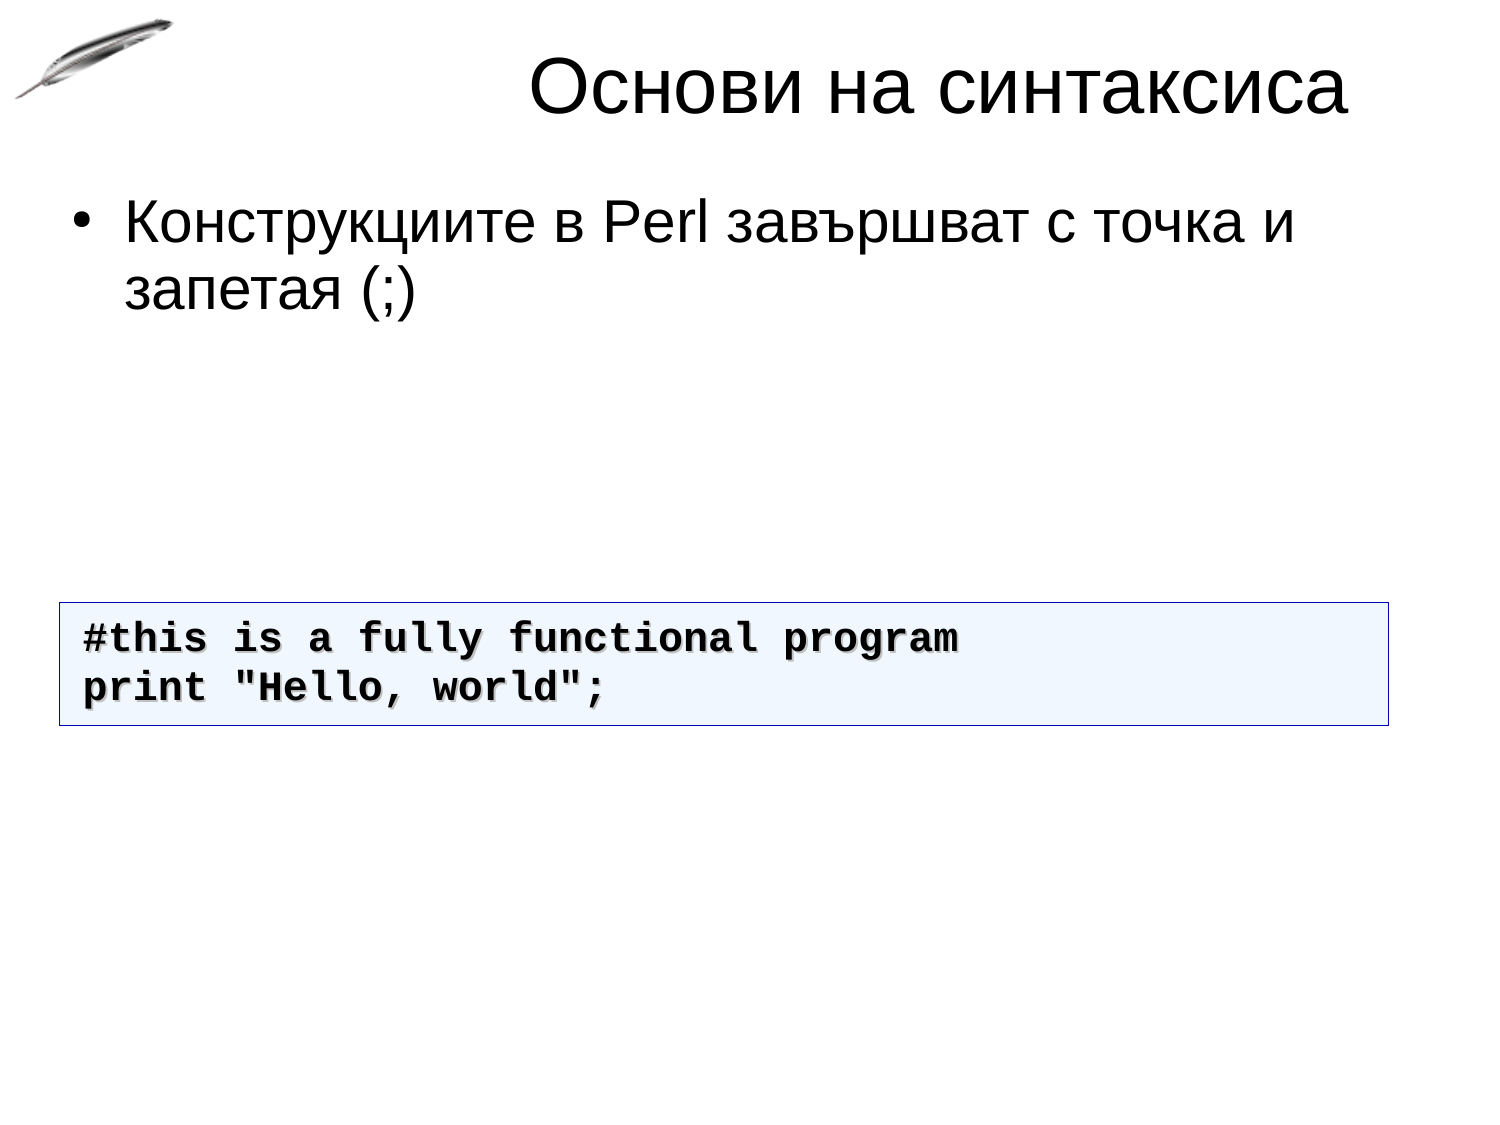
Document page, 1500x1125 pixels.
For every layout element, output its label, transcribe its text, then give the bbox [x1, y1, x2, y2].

text_box #this is a fully functional program print "Hello, world"; [59, 602, 1388, 726]
list Конструкциите в Perl завършват с точка и запетая (;) [53, 187, 1447, 1063]
picture [11, 17, 179, 101]
title Основи на синтаксиса [419, 0, 1459, 176]
